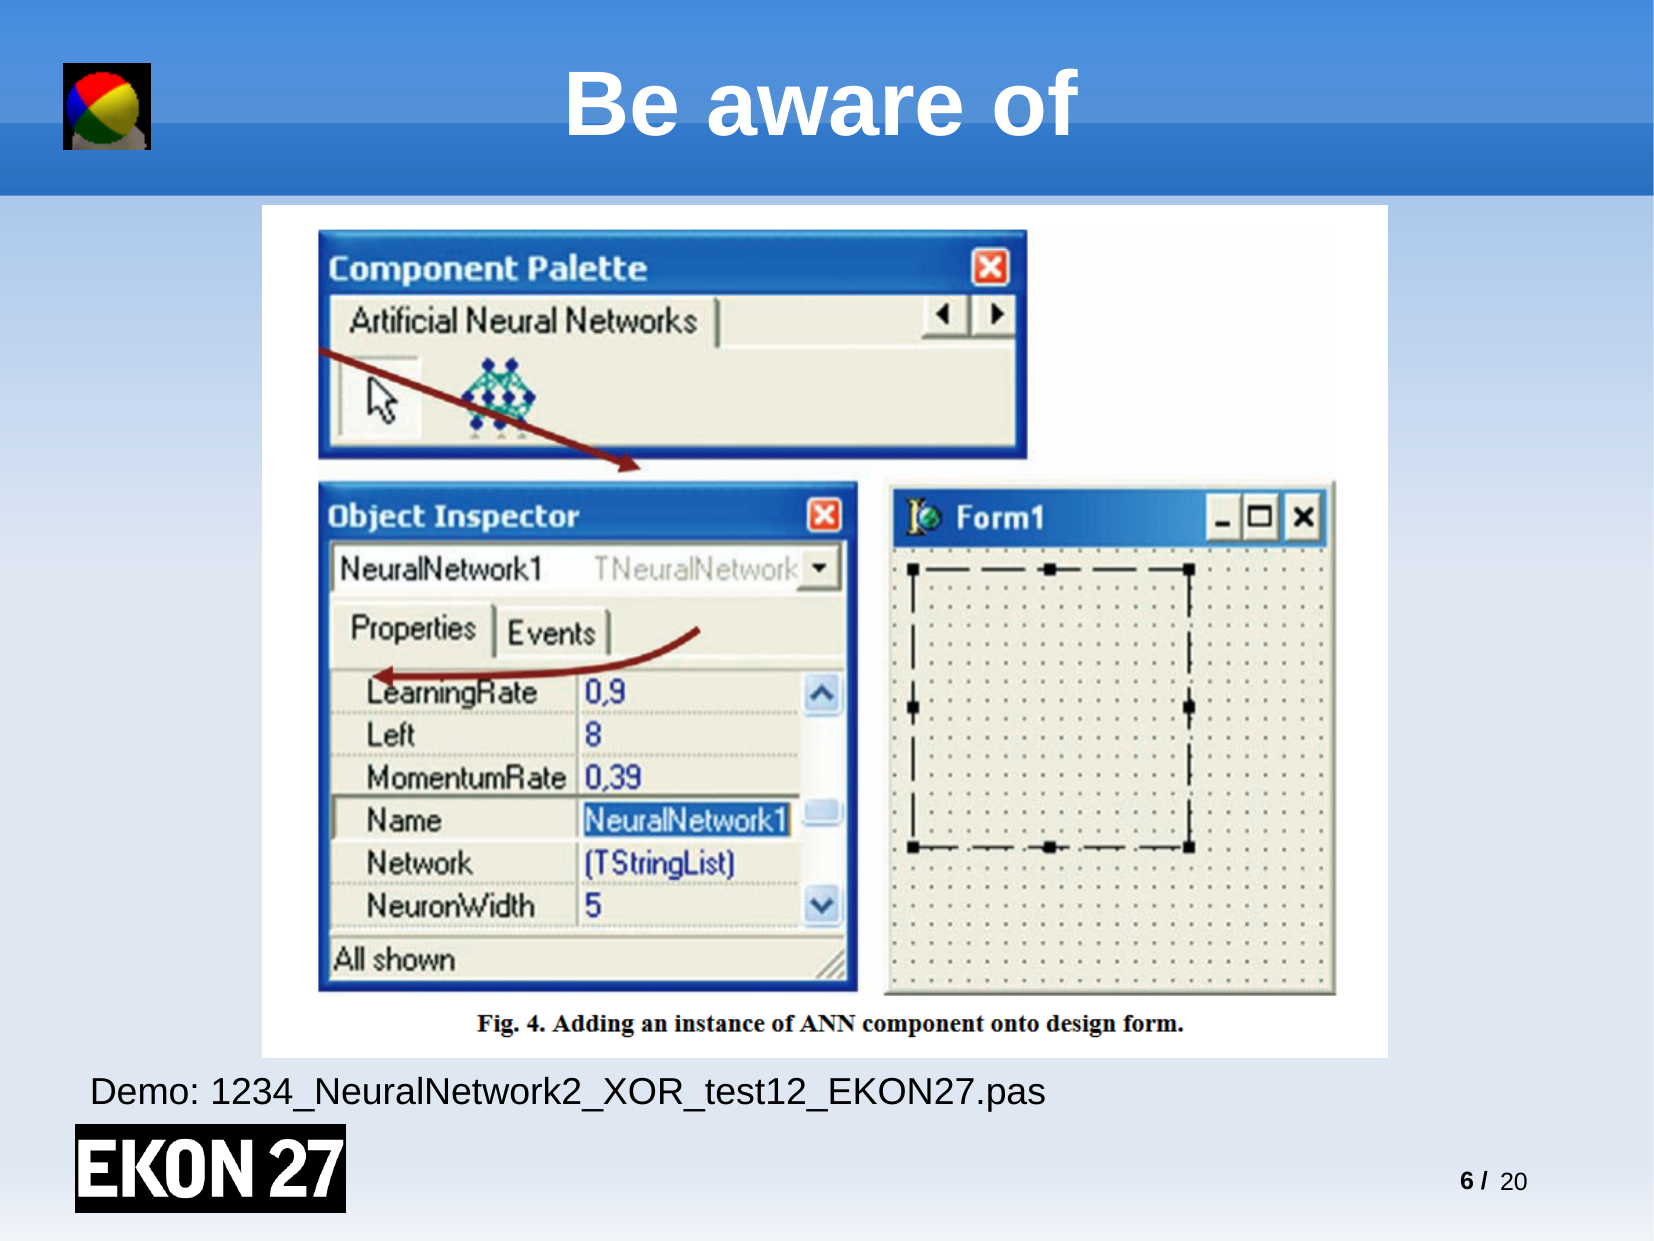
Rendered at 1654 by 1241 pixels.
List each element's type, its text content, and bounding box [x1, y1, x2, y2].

picture [0, 0, 1654, 1241]
title Be aware of [76, 0, 1565, 208]
text_box Demo: 1234_NeuralNetwork2_XOR_test12_EKON27.pas [75, 1063, 1482, 1126]
